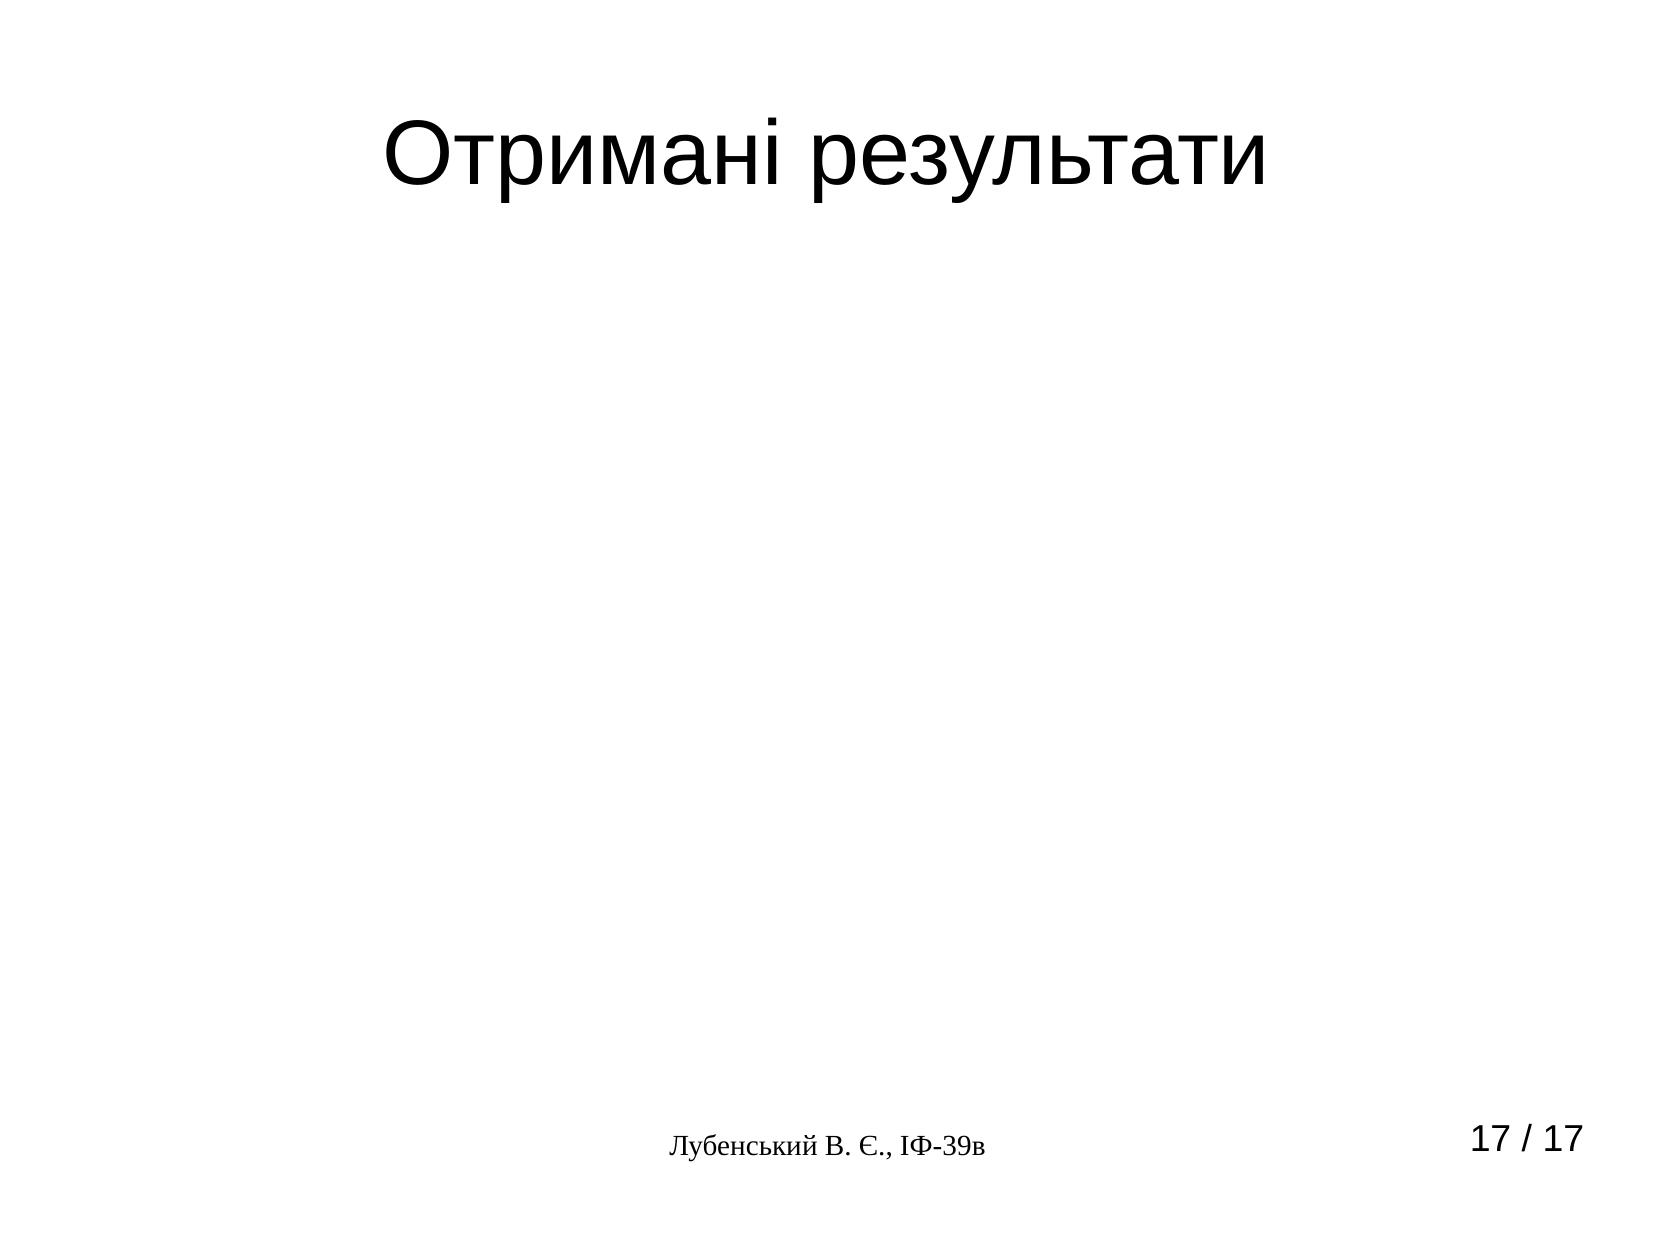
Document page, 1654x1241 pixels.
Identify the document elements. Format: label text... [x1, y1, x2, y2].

text_box 17 [1496, 1110, 1654, 1181]
title Отримані результати [82, 49, 1571, 257]
text_box <number> / [1455, 1110, 1496, 1181]
